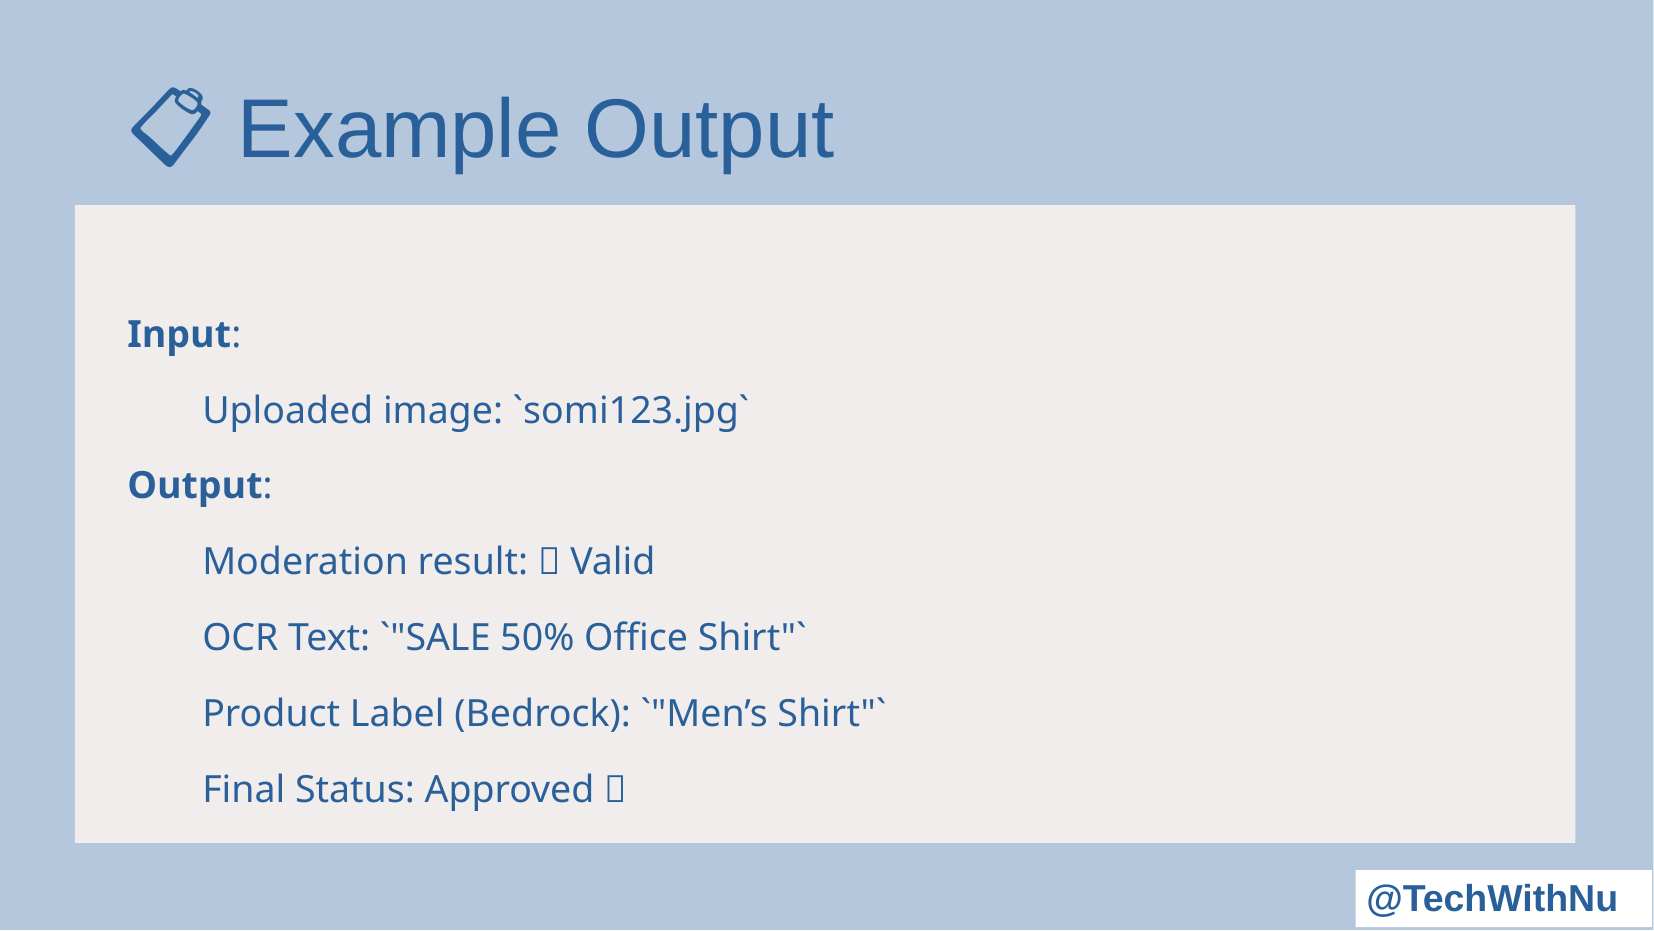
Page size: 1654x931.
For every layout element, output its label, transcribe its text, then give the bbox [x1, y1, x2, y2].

text_box @TechWithNu [1351, 870, 1652, 931]
text_box Input: Uploaded image: `somi123.jpg` Output: Moderation result: ✅ Valid OCR Text: `"SALE 50% Office Shirt"` Product Label (Bedrock): `"Men’s Shirt"` Final Status: Approved ✅ [112, 300, 1576, 841]
text_box [74, 205, 1576, 843]
text_box 📋 Example Output [112, 75, 1163, 188]
